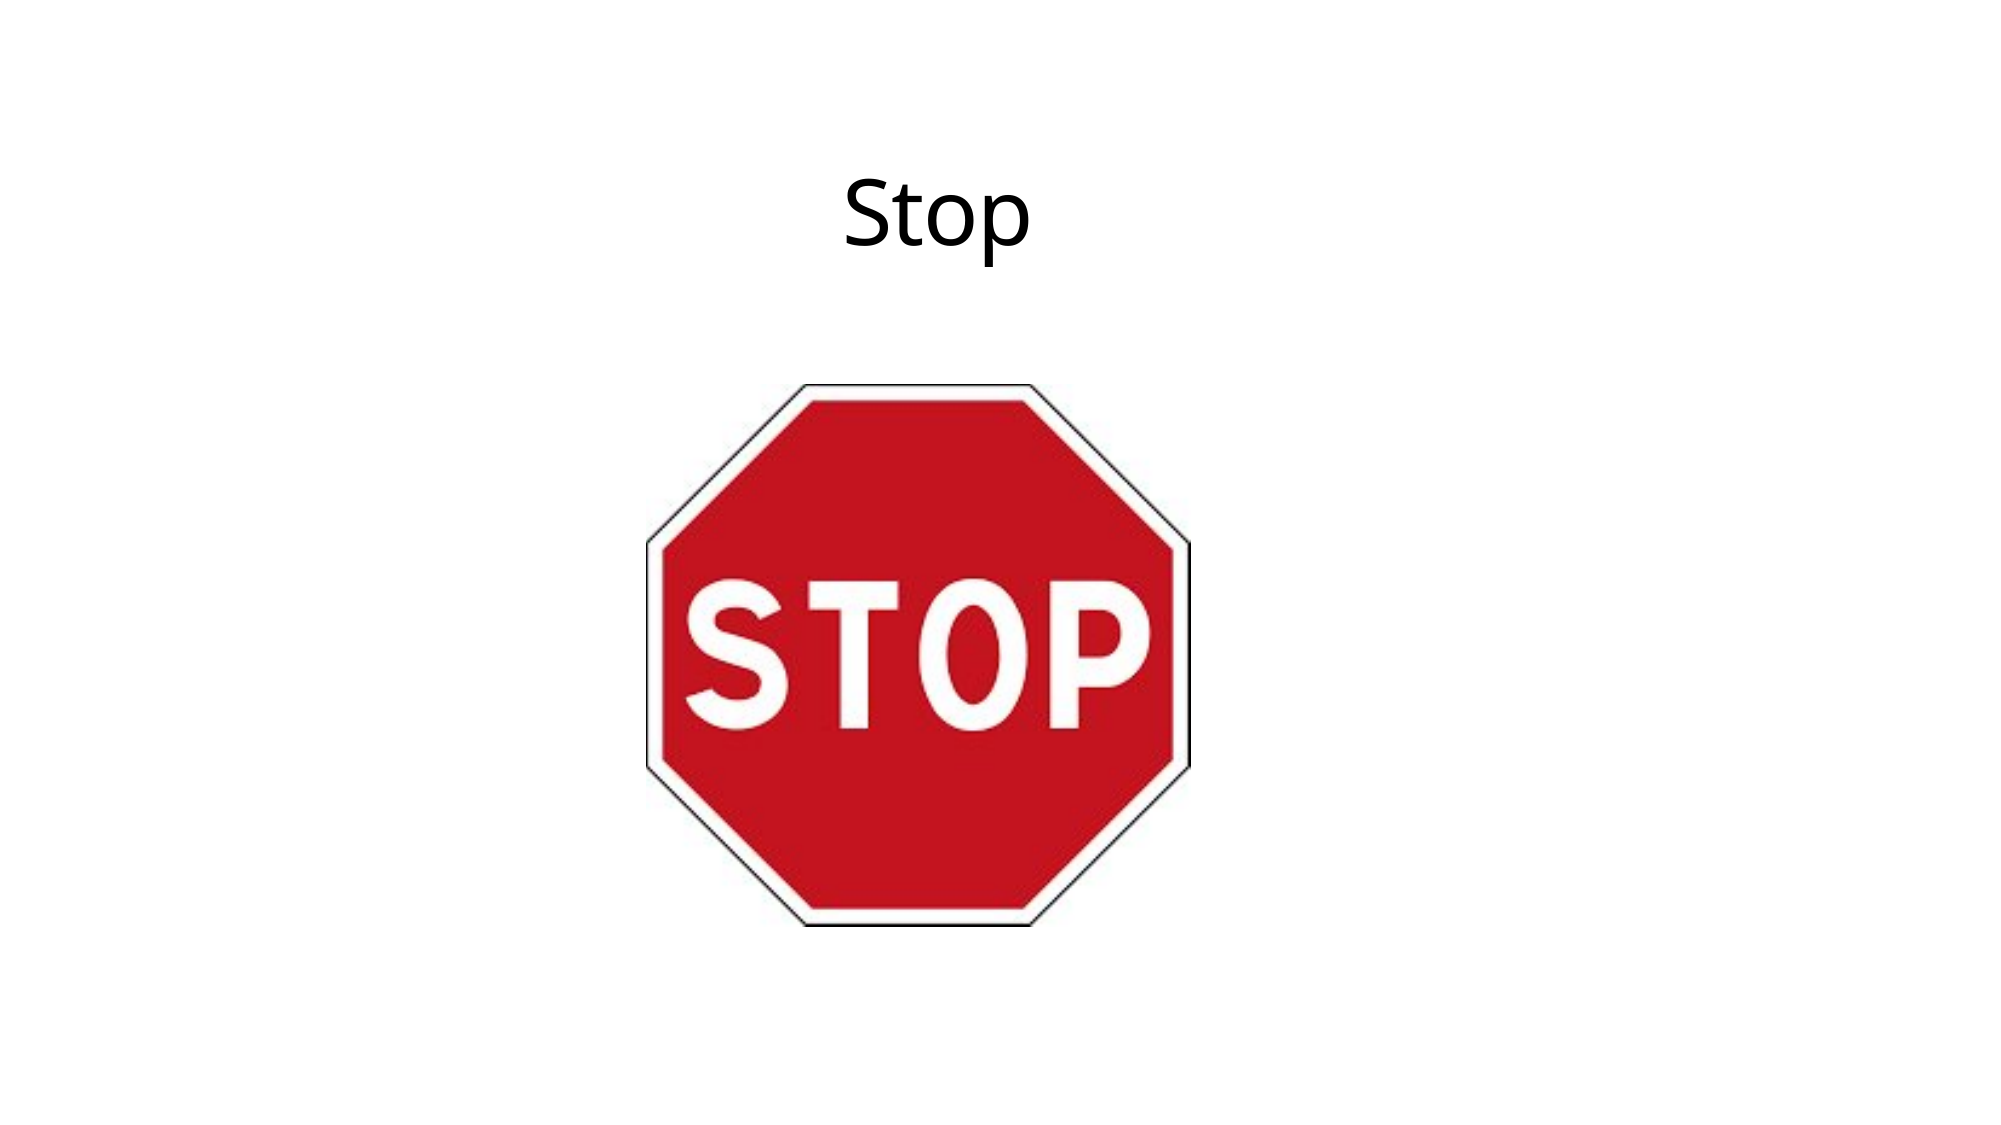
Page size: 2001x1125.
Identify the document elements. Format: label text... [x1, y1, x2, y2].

title Stop [827, 53, 1069, 273]
picture [646, 384, 1191, 927]
